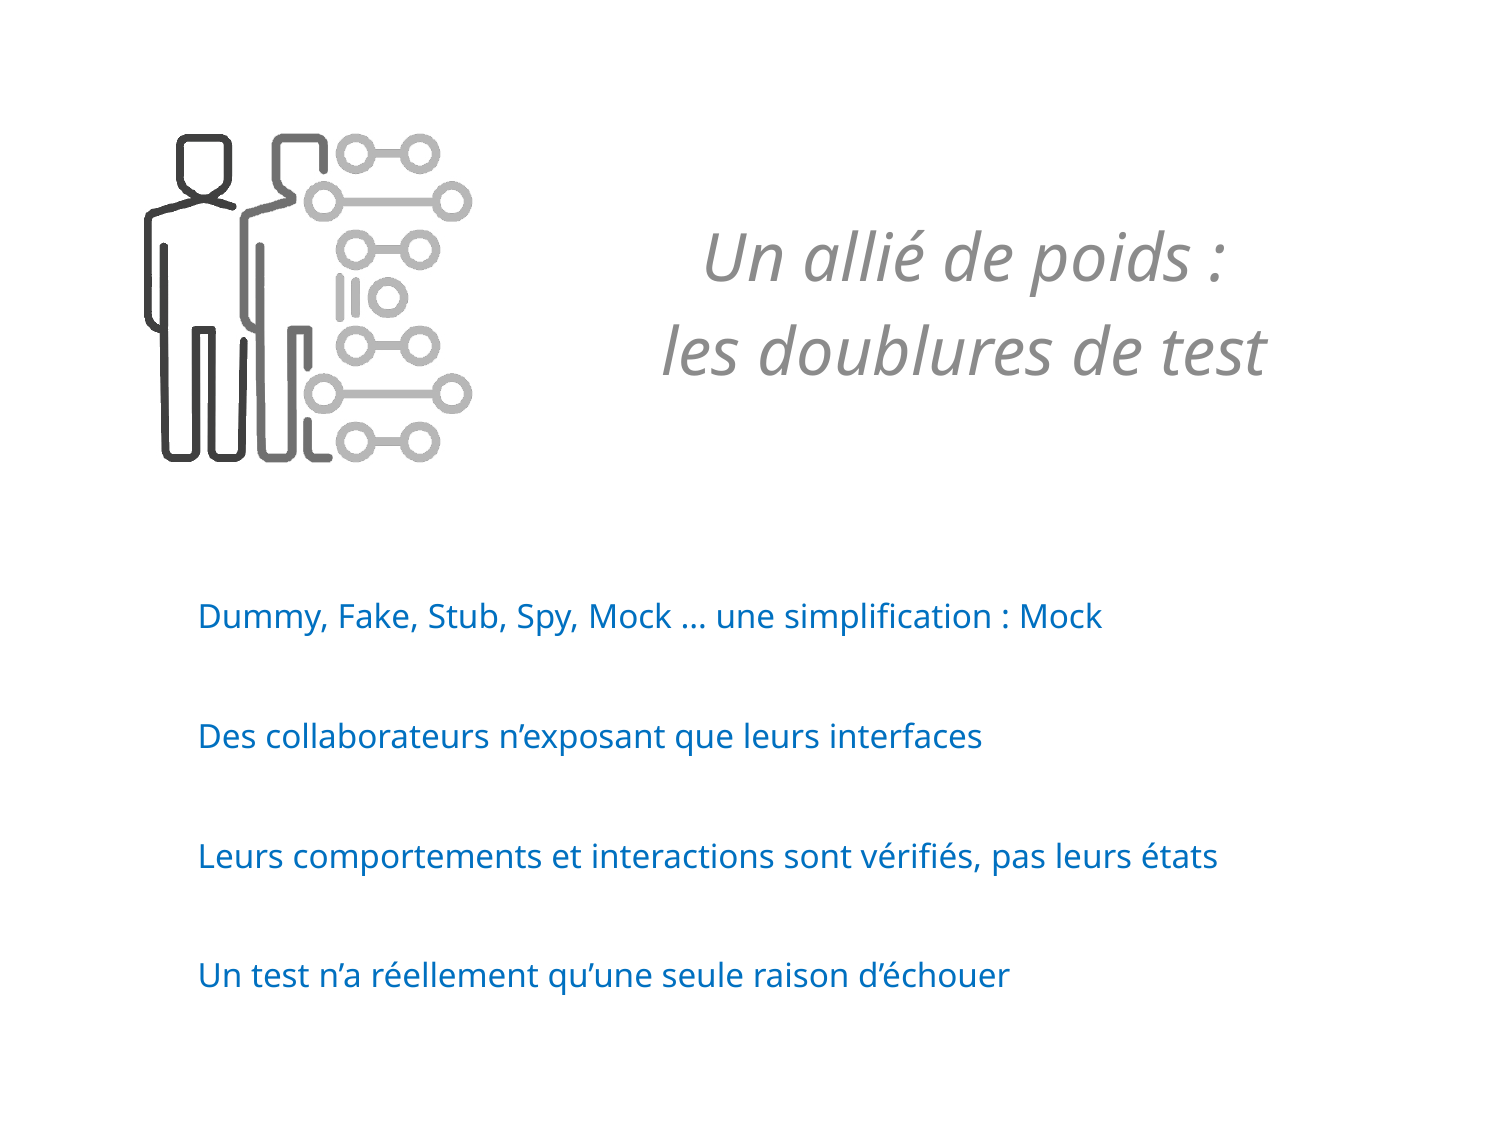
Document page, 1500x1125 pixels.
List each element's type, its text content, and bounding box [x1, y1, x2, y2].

text_box Un allié de poids : les doublures de test [506, 66, 1424, 538]
text_box Dummy, Fake, Stub, Spy, Mock … une simplification : Mock Des collaborateurs n’exposant que leurs interfaces Leurs comportements et interactions sont vérifiés, pas leurs états Un test n’a réellement qu’une seule raison d’échouer [182, 587, 1435, 1059]
picture [123, 117, 492, 486]
